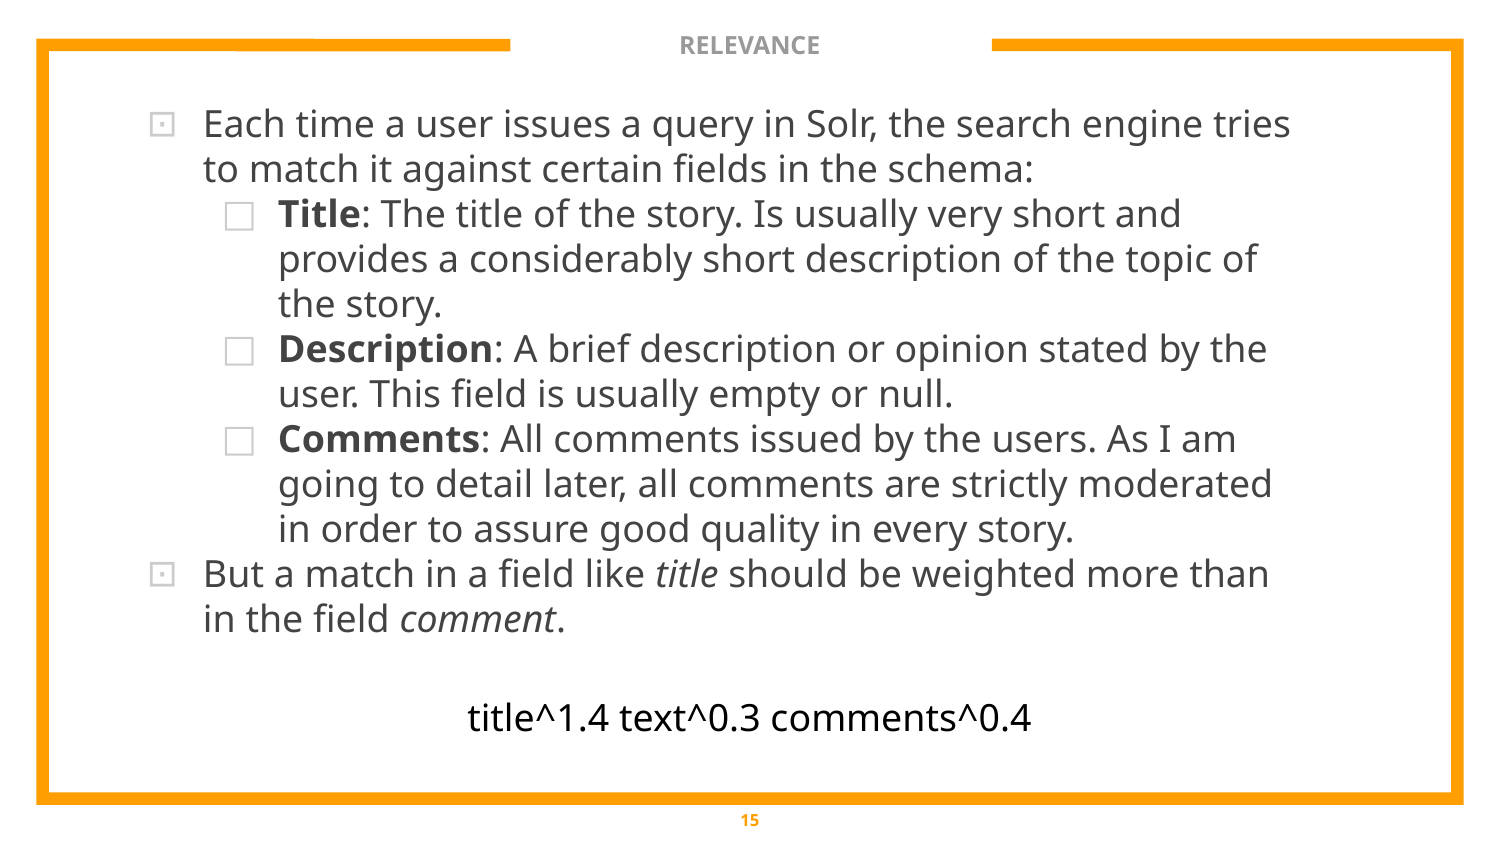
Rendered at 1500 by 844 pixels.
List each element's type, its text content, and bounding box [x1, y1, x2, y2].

slide_number <number> [0, 798, 1500, 844]
text_box title^1.4 text^0.3 comments^0.4 [279, 678, 1220, 767]
title RELEVANCE [531, 15, 969, 84]
list Each time a user issues a query in Solr, the search engine tries to match it against certain fields in the schema: Title: The title of the story. Is usually very short and provides a considerably short description of the topic of the story. Description: A brief description or opinion stated by the user. This field is usually empty or null. Comments: All comments issued by the users. As I am going to detail later, all comments are strictly moderated in order to assure good quality in every story. But a match in a field like title should be weighted more than in the field comment. [112, 84, 1313, 530]
